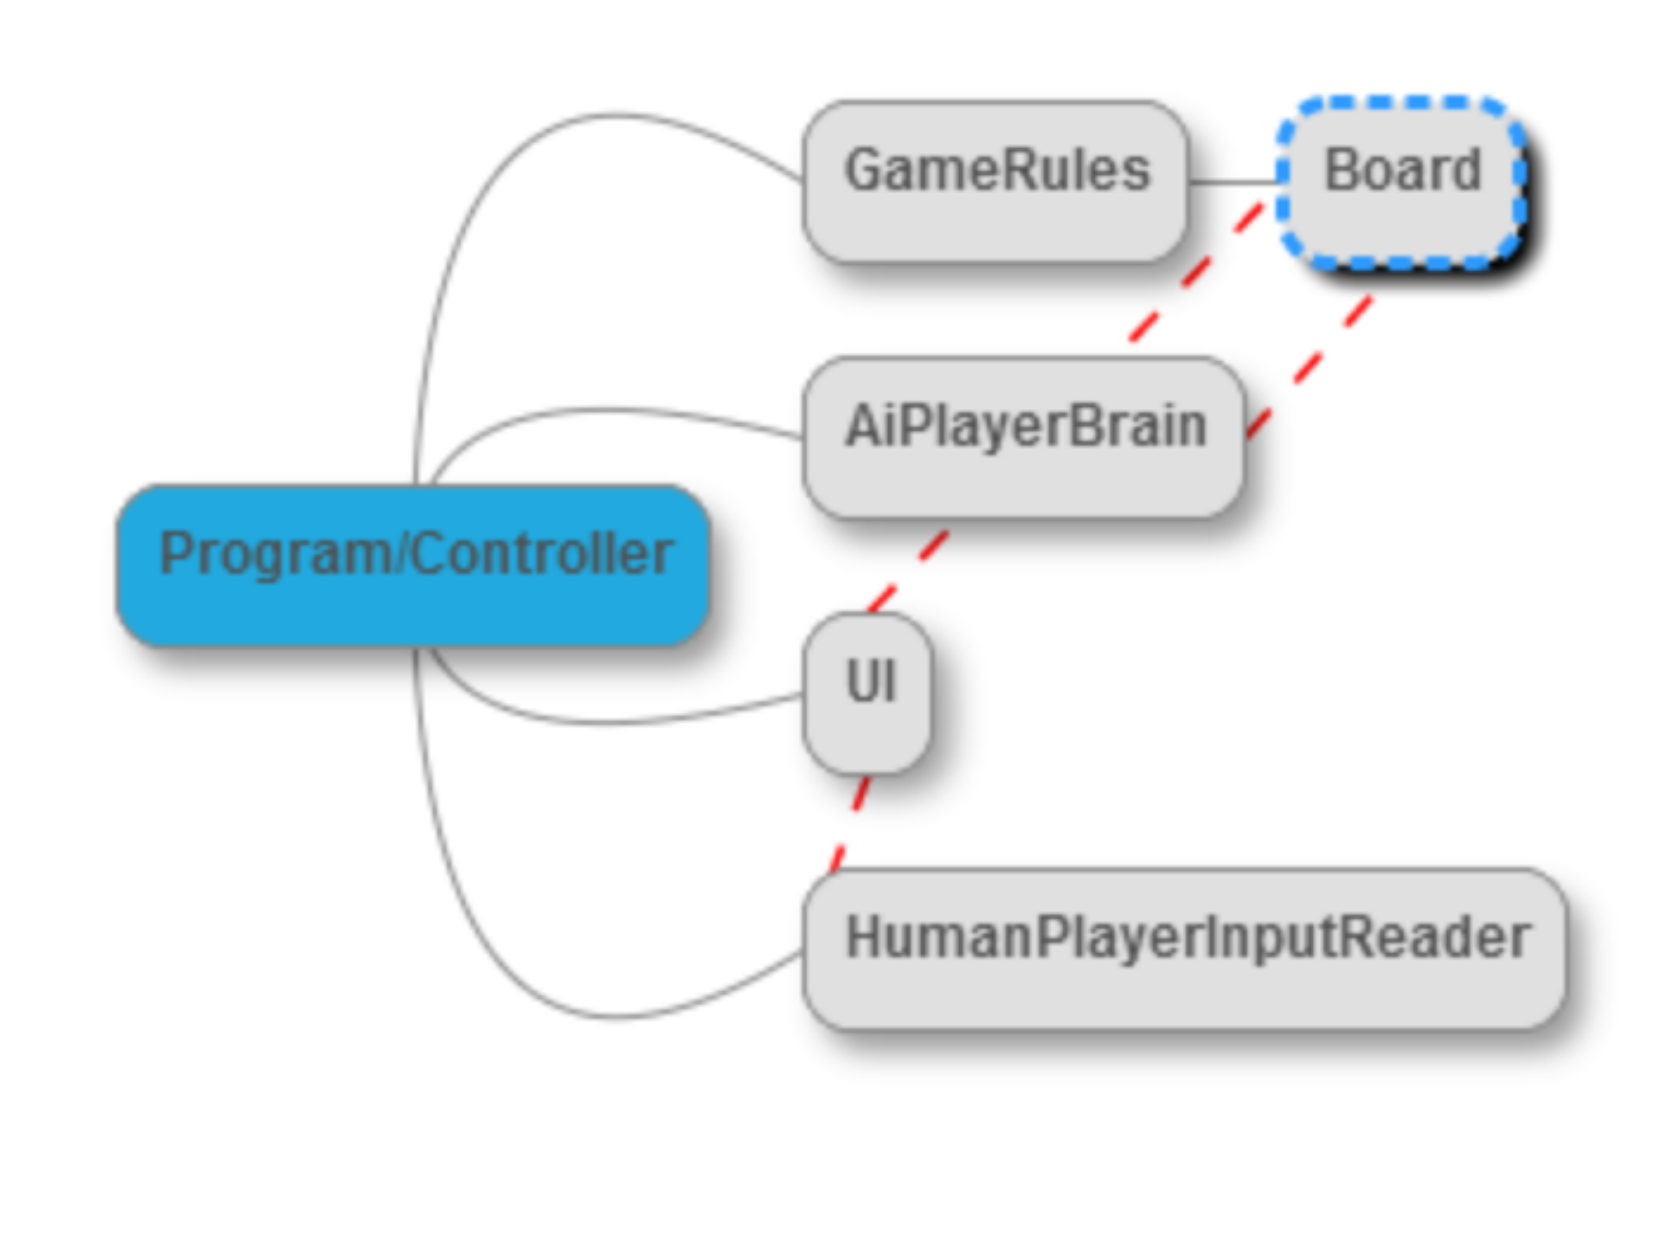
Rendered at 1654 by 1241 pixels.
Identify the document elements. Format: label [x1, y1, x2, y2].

picture [21, 20, 1654, 1126]
